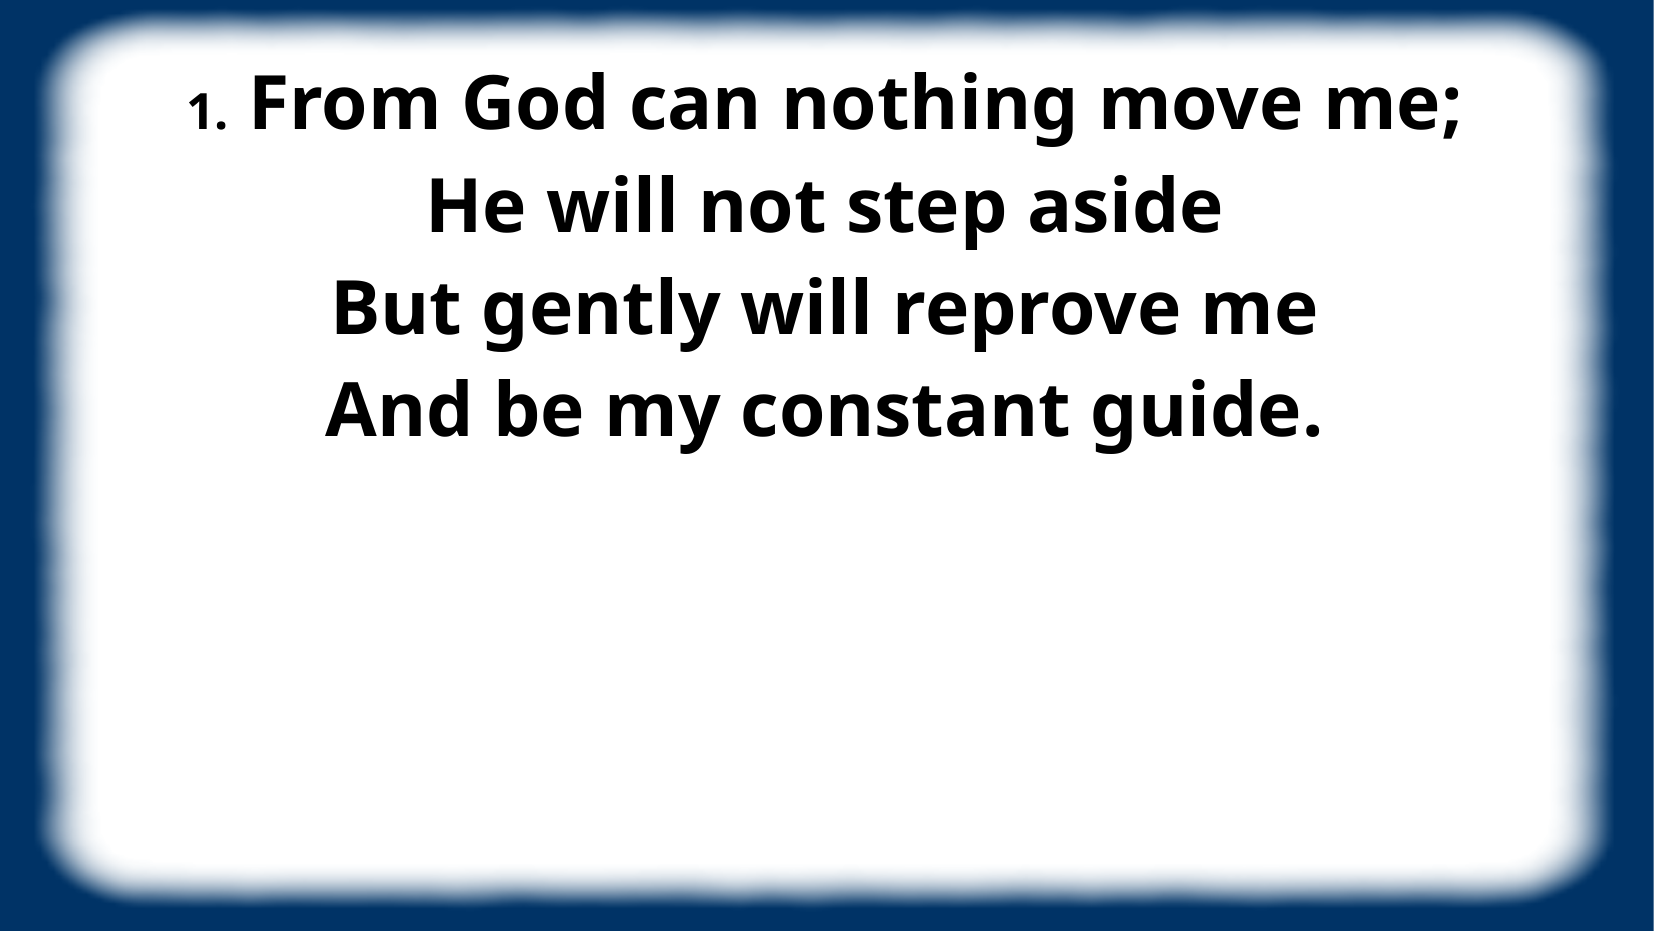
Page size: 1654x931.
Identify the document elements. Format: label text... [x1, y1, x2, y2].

text_box 1. From God can nothing move me; He will not step aside But gently will reprove me And be my constant guide. [90, 42, 1561, 457]
picture [0, 0, 1654, 931]
